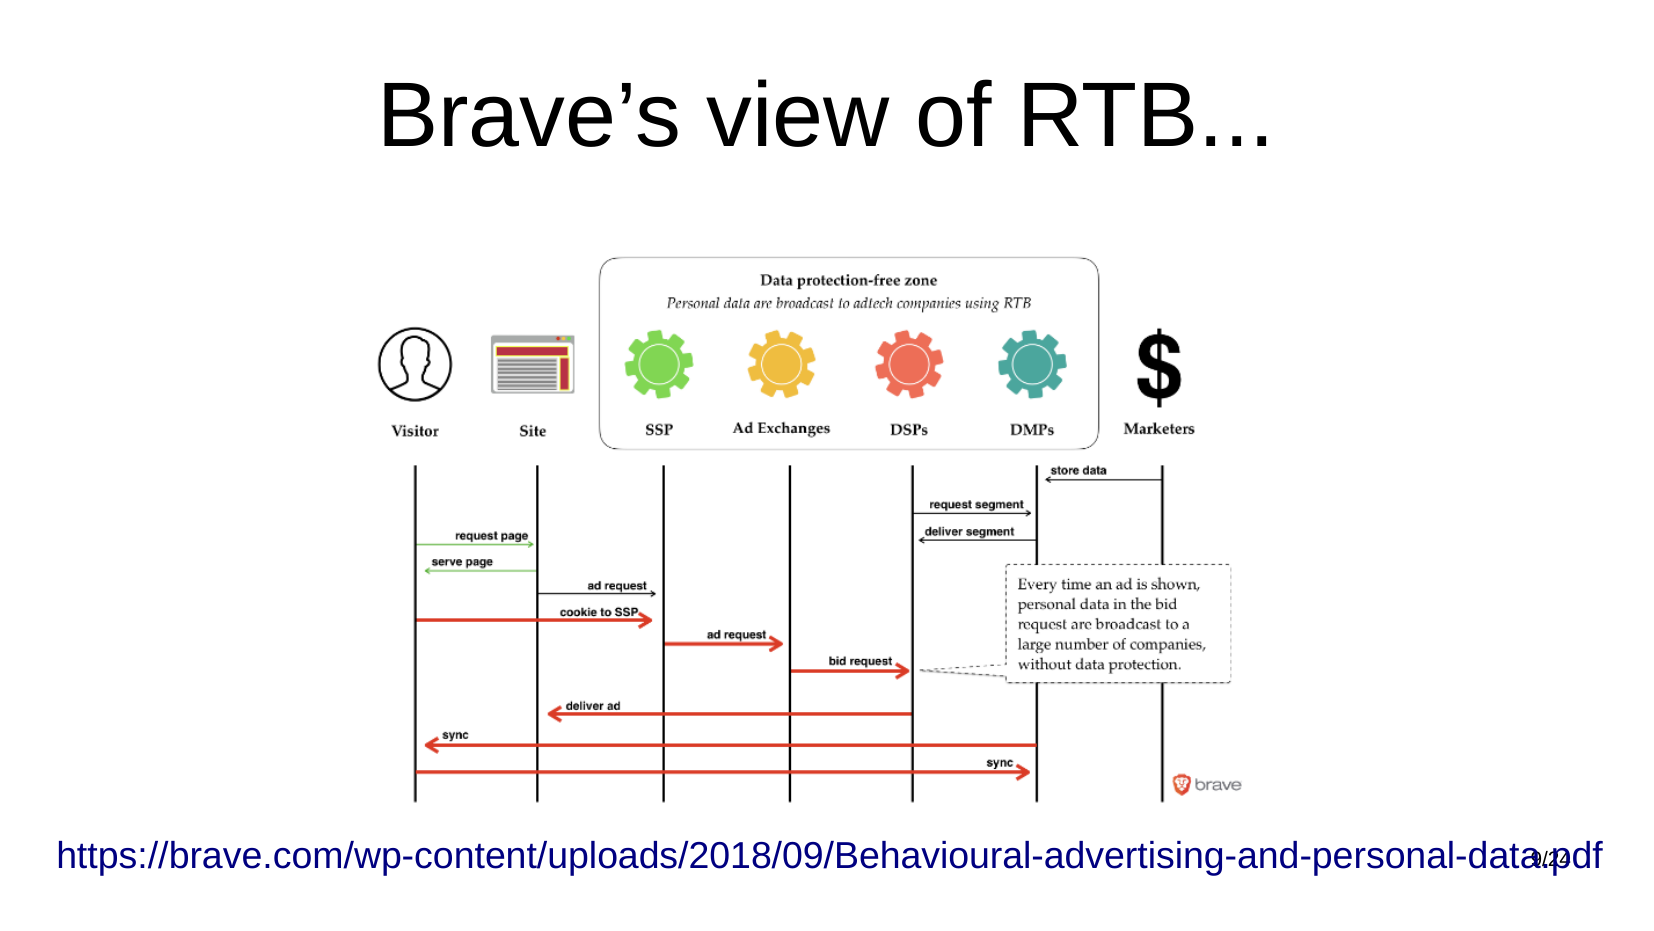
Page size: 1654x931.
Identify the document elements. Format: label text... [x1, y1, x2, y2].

text_box https://brave.com/wp-content/uploads/2018/09/Behavioural-advertising-and-personal-data.pdf [41, 826, 1619, 884]
picture [330, 236, 1330, 826]
title Brave’s view of RTB... [82, 37, 1571, 193]
